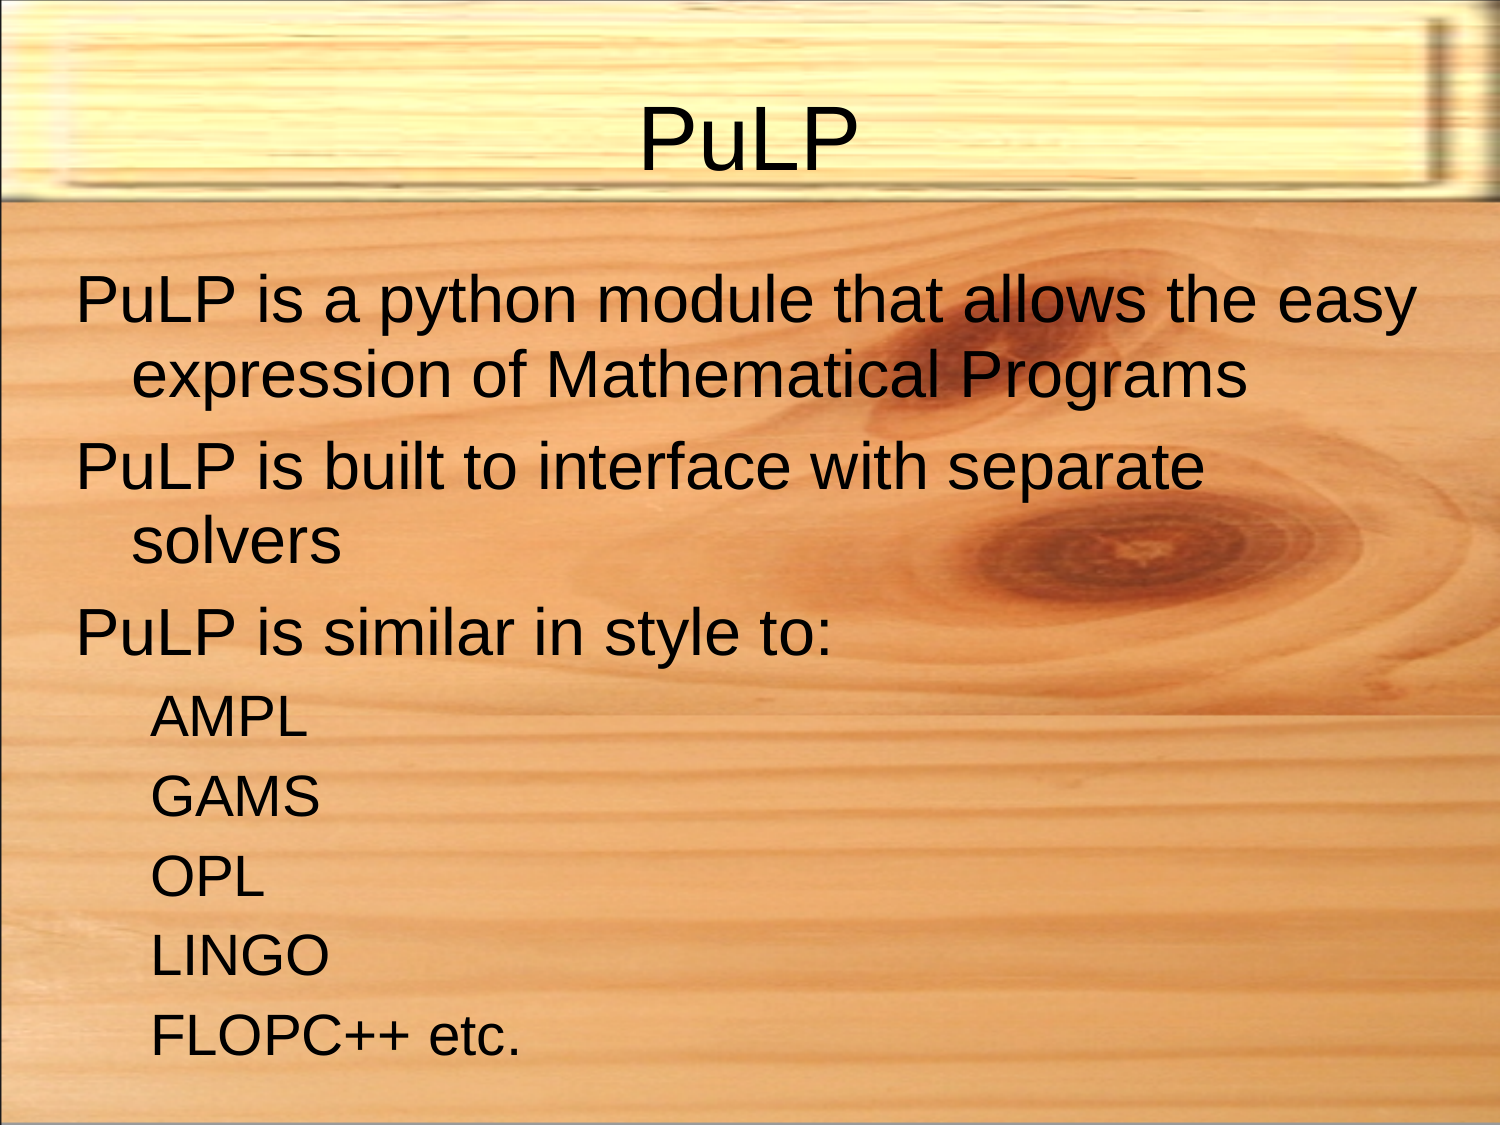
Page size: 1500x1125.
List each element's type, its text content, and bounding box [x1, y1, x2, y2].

picture [0, 0, 1500, 1125]
list PuLP is a python module that allows the easy expression of Mathematical Programs PuLP is built to interface with separate solvers PuLP is similar in style to: AMPL GAMS OPL LINGO FLOPC++ etc. [75, 262, 1426, 1068]
title PuLP [75, 52, 1426, 226]
